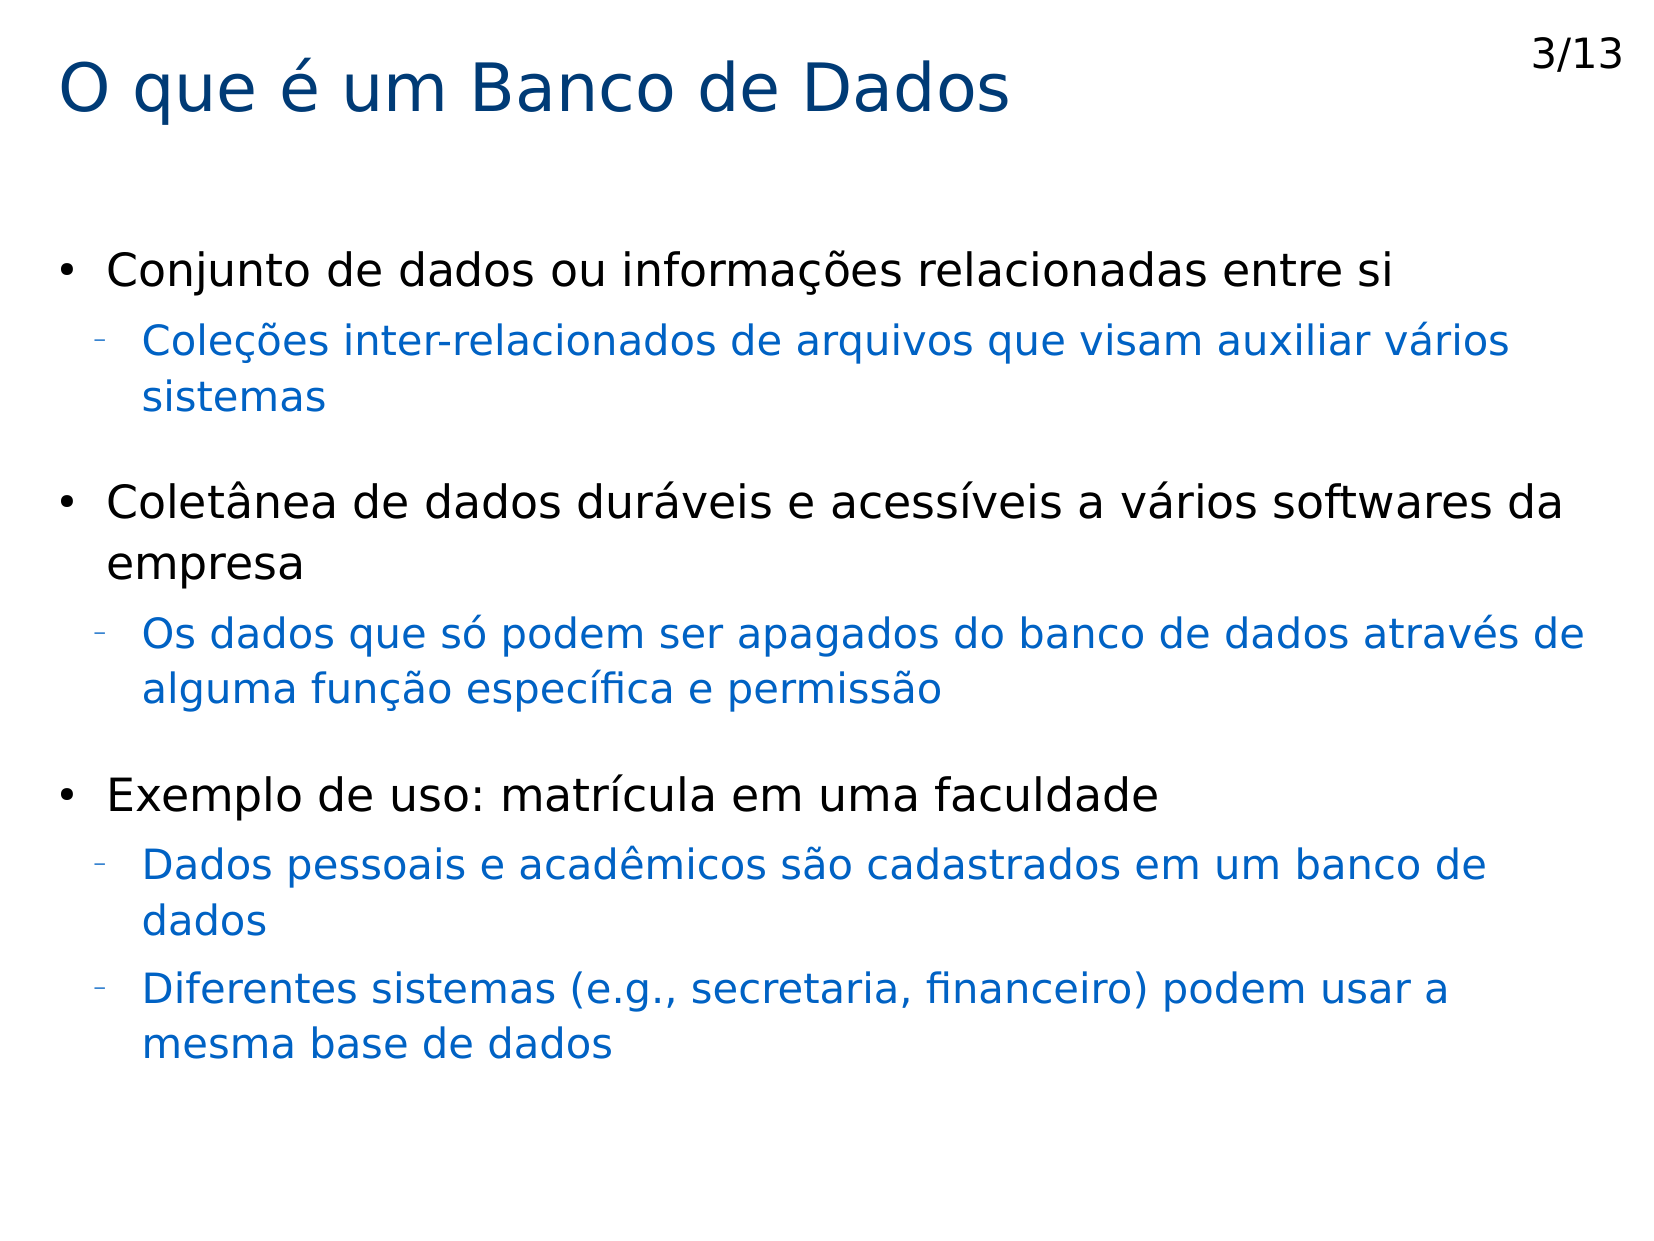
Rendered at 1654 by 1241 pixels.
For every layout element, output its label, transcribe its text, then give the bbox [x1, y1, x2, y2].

list Conjunto de dados ou informações relacionadas entre si Coleções inter-relacionados de arquivos que visam auxiliar vários sistemas Coletânea de dados duráveis e acessíveis a vários softwares da empresa Os dados que só podem ser apagados do banco de dados através de alguma função específica e permissão Exemplo de uso: matrícula em uma faculdade Dados pessoais e acadêmicos são cadastrados em um banco de dados Diferentes sistemas (e.g., secretaria, financeiro) podem usar a mesma base de dados [59, 236, 1595, 1211]
title O que é um Banco de Dados [59, 29, 1506, 148]
